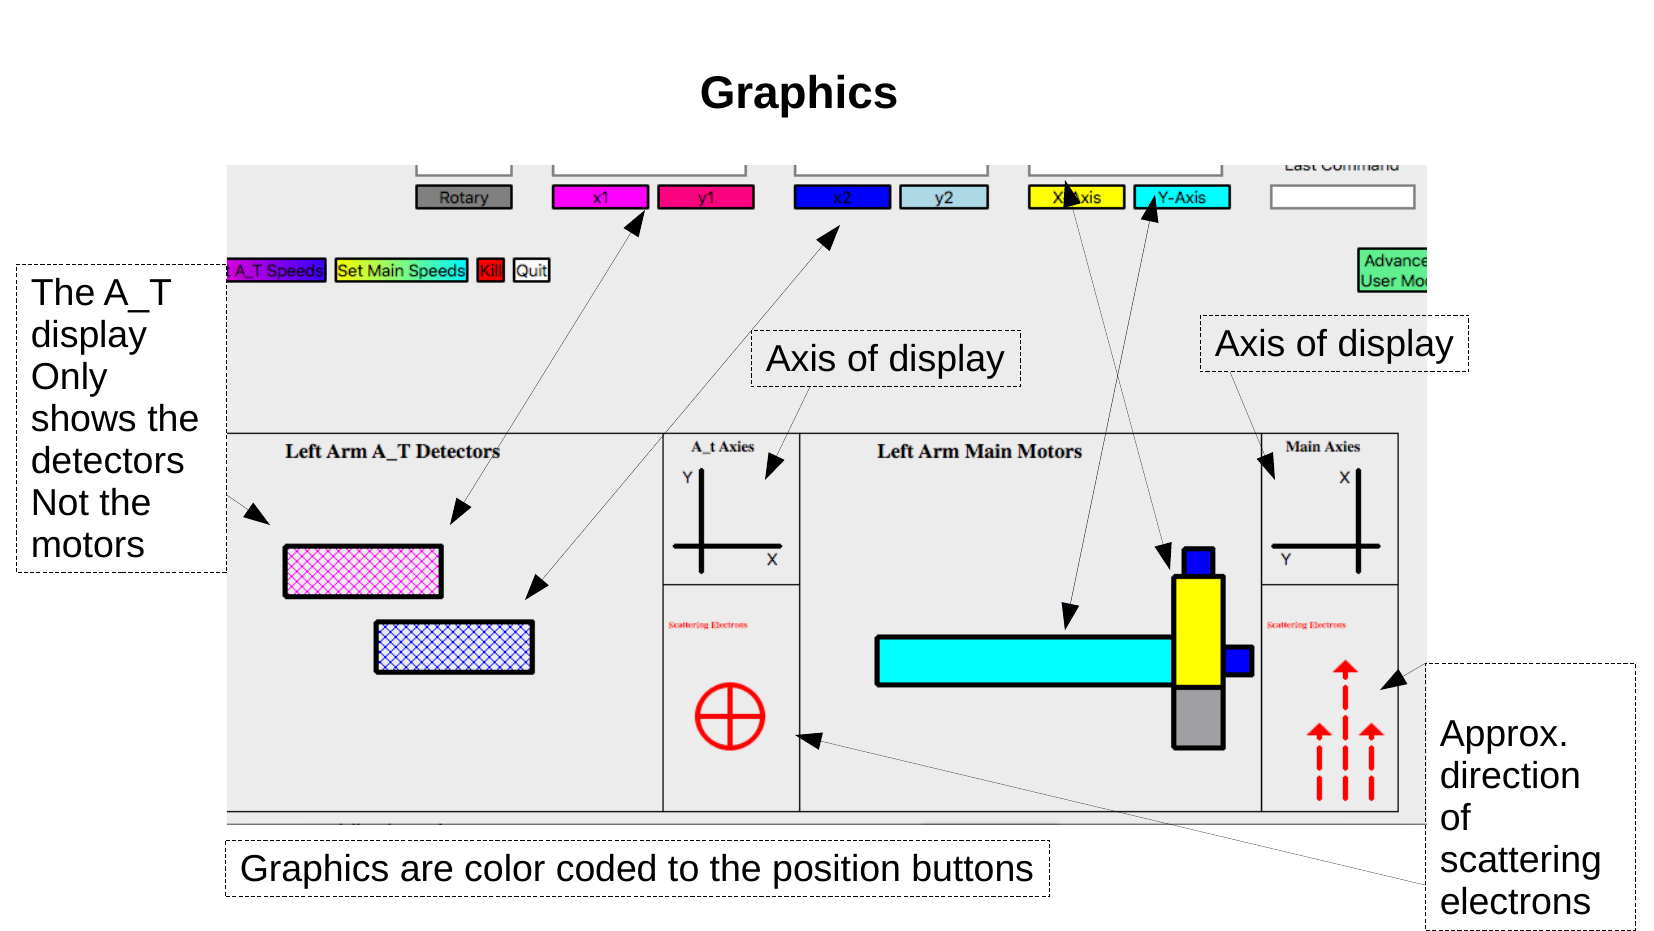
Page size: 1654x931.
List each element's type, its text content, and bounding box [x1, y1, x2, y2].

text_box Approx. direction of scattering electrons [1425, 663, 1636, 931]
picture [226, 165, 1427, 826]
text_box Axis of display [1200, 315, 1469, 372]
text_box The A_T display Only shows the detectors Not the motors [16, 264, 227, 573]
text_box Axis of display [751, 330, 1021, 387]
text_box Graphics [685, 60, 969, 178]
text_box Graphics are color coded to the position buttons [225, 840, 1050, 897]
